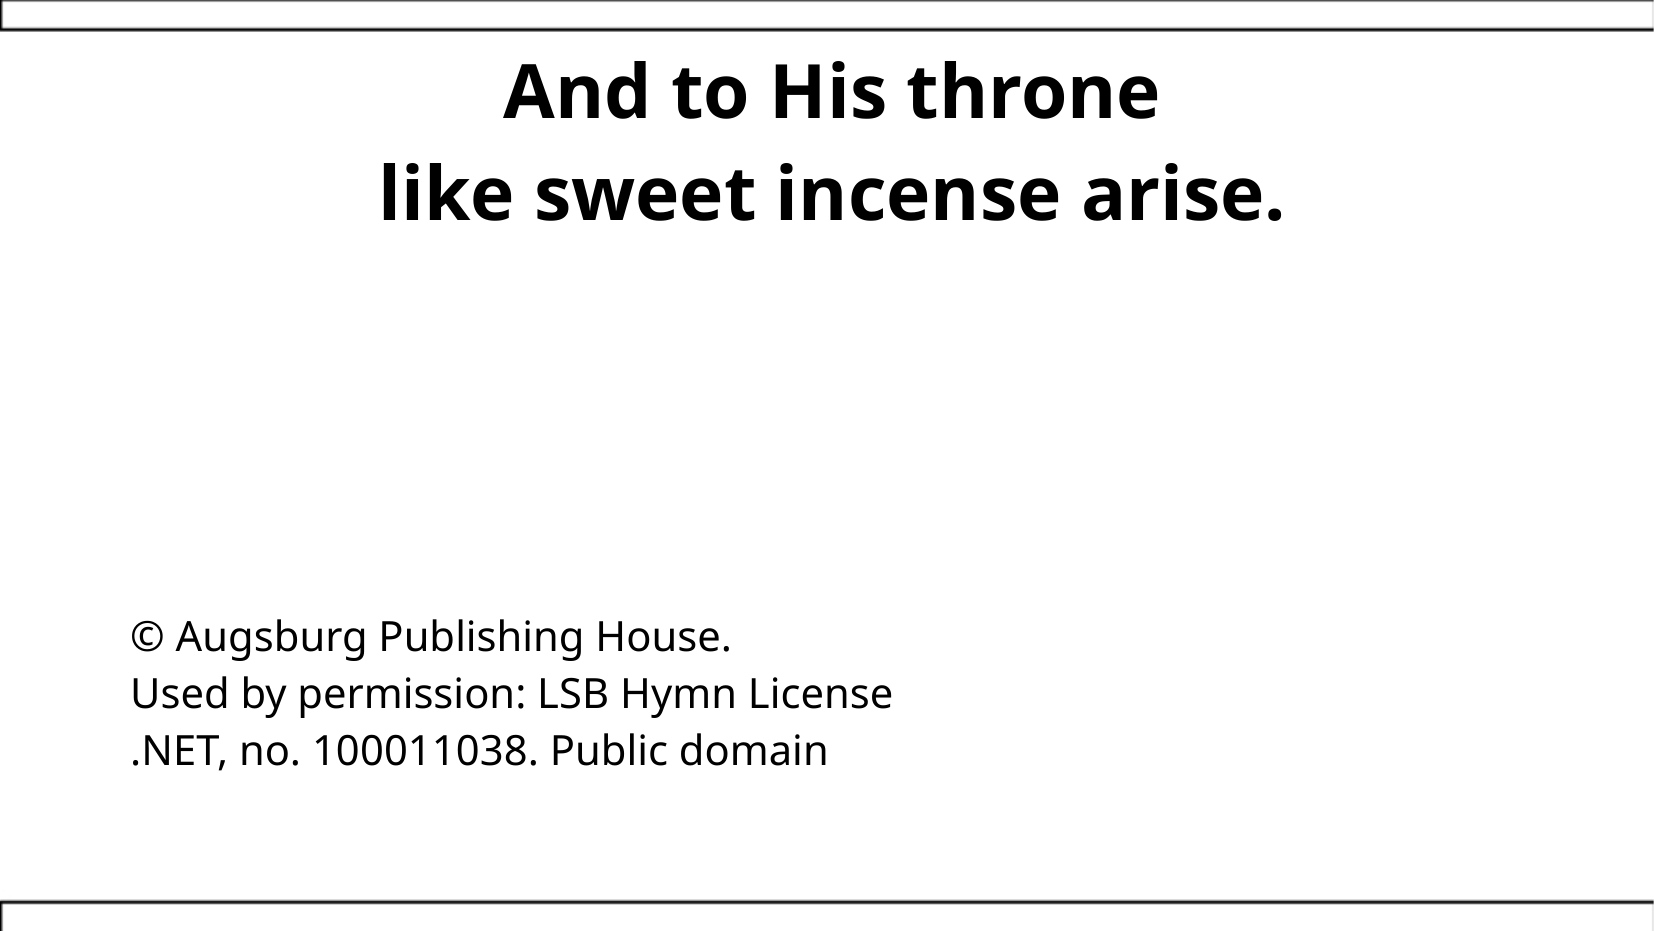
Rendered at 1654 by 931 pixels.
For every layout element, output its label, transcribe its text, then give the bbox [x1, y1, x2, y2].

picture [0, 0, 1654, 931]
text_box And to His throne like sweet incense arise. © Augsburg Publishing House. Used by permission: LSB Hymn License .NET, no. 100011038. Public domain [96, 30, 1569, 823]
